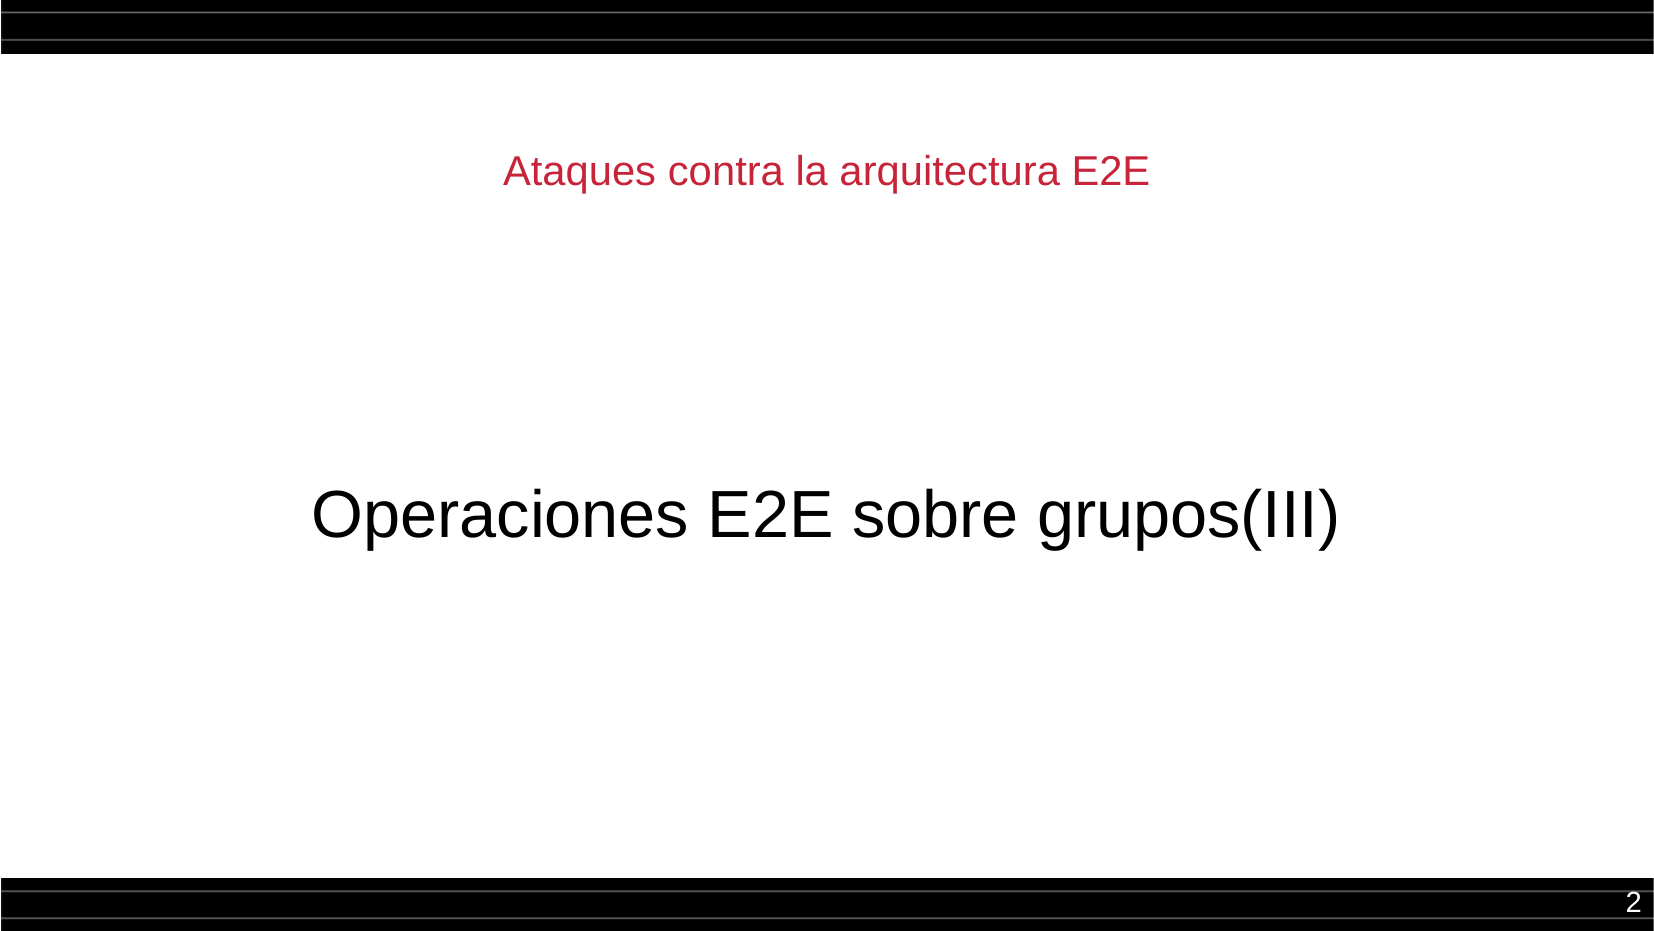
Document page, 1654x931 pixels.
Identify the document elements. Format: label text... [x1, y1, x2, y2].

subtitle Operaciones E2E sobre grupos(III) [82, 271, 1571, 758]
picture [1, 0, 1654, 54]
picture [1, 878, 1654, 931]
title Ataques contra la arquitectura E2E [82, 92, 1571, 249]
